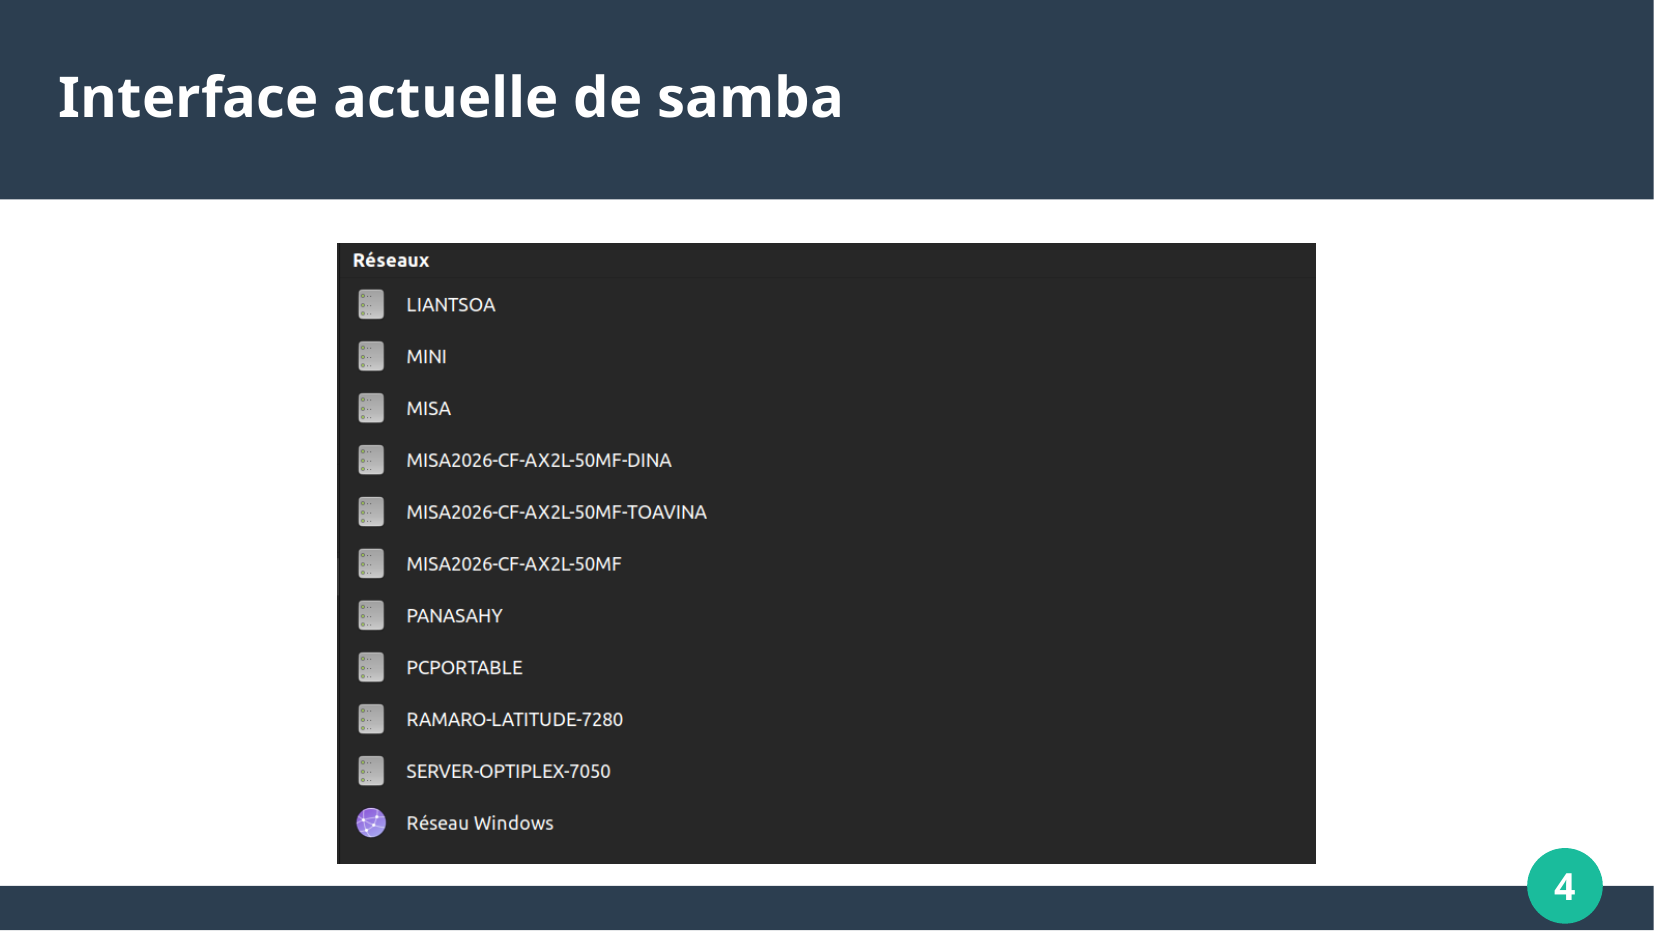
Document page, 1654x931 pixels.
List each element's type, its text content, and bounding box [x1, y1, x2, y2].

picture [337, 243, 1316, 864]
title Interface actuelle de samba [59, 37, 1595, 155]
